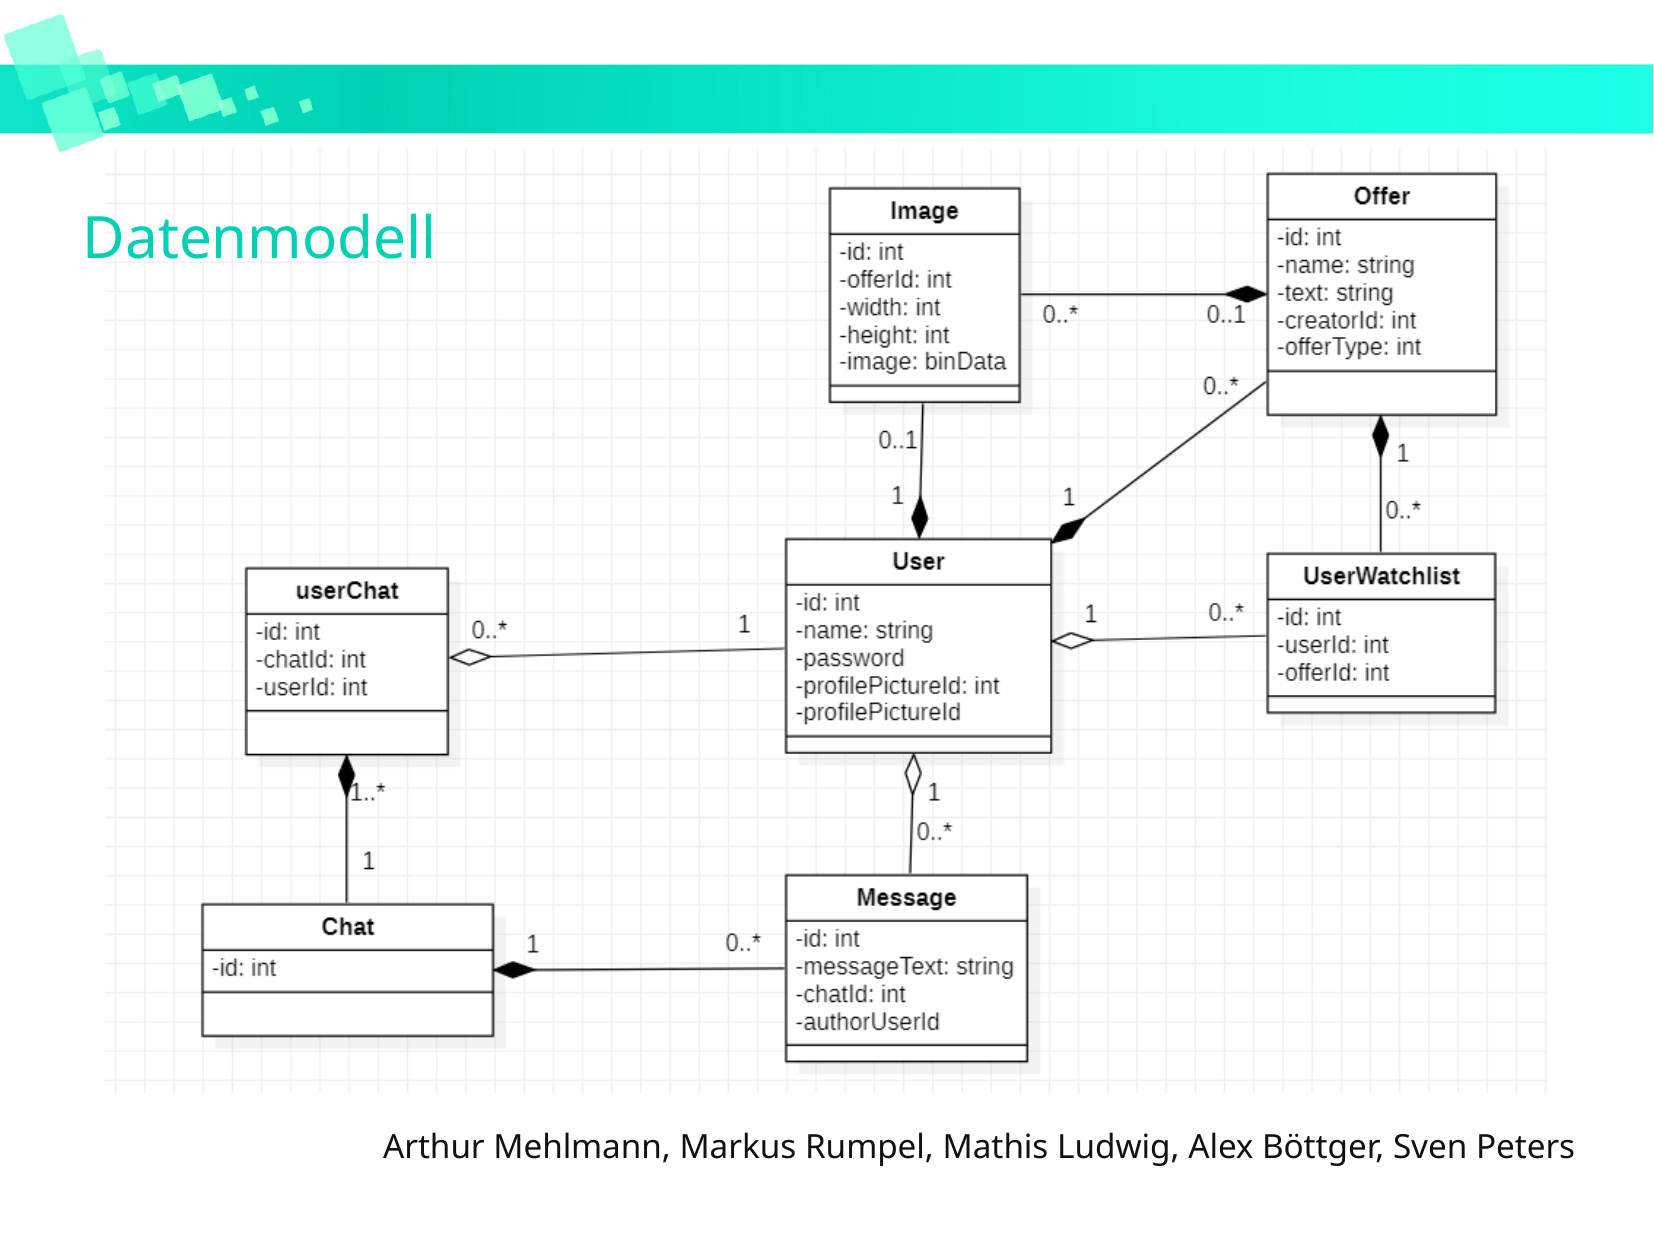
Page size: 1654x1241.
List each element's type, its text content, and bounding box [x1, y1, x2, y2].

list Arthur Mehlmann, Markus Rumpel, Mathis Ludwig, Alex Böttger, Sven Peters [89, 1123, 1578, 1169]
picture [0, 0, 1653, 1238]
title Datenmodell [82, 132, 1571, 340]
